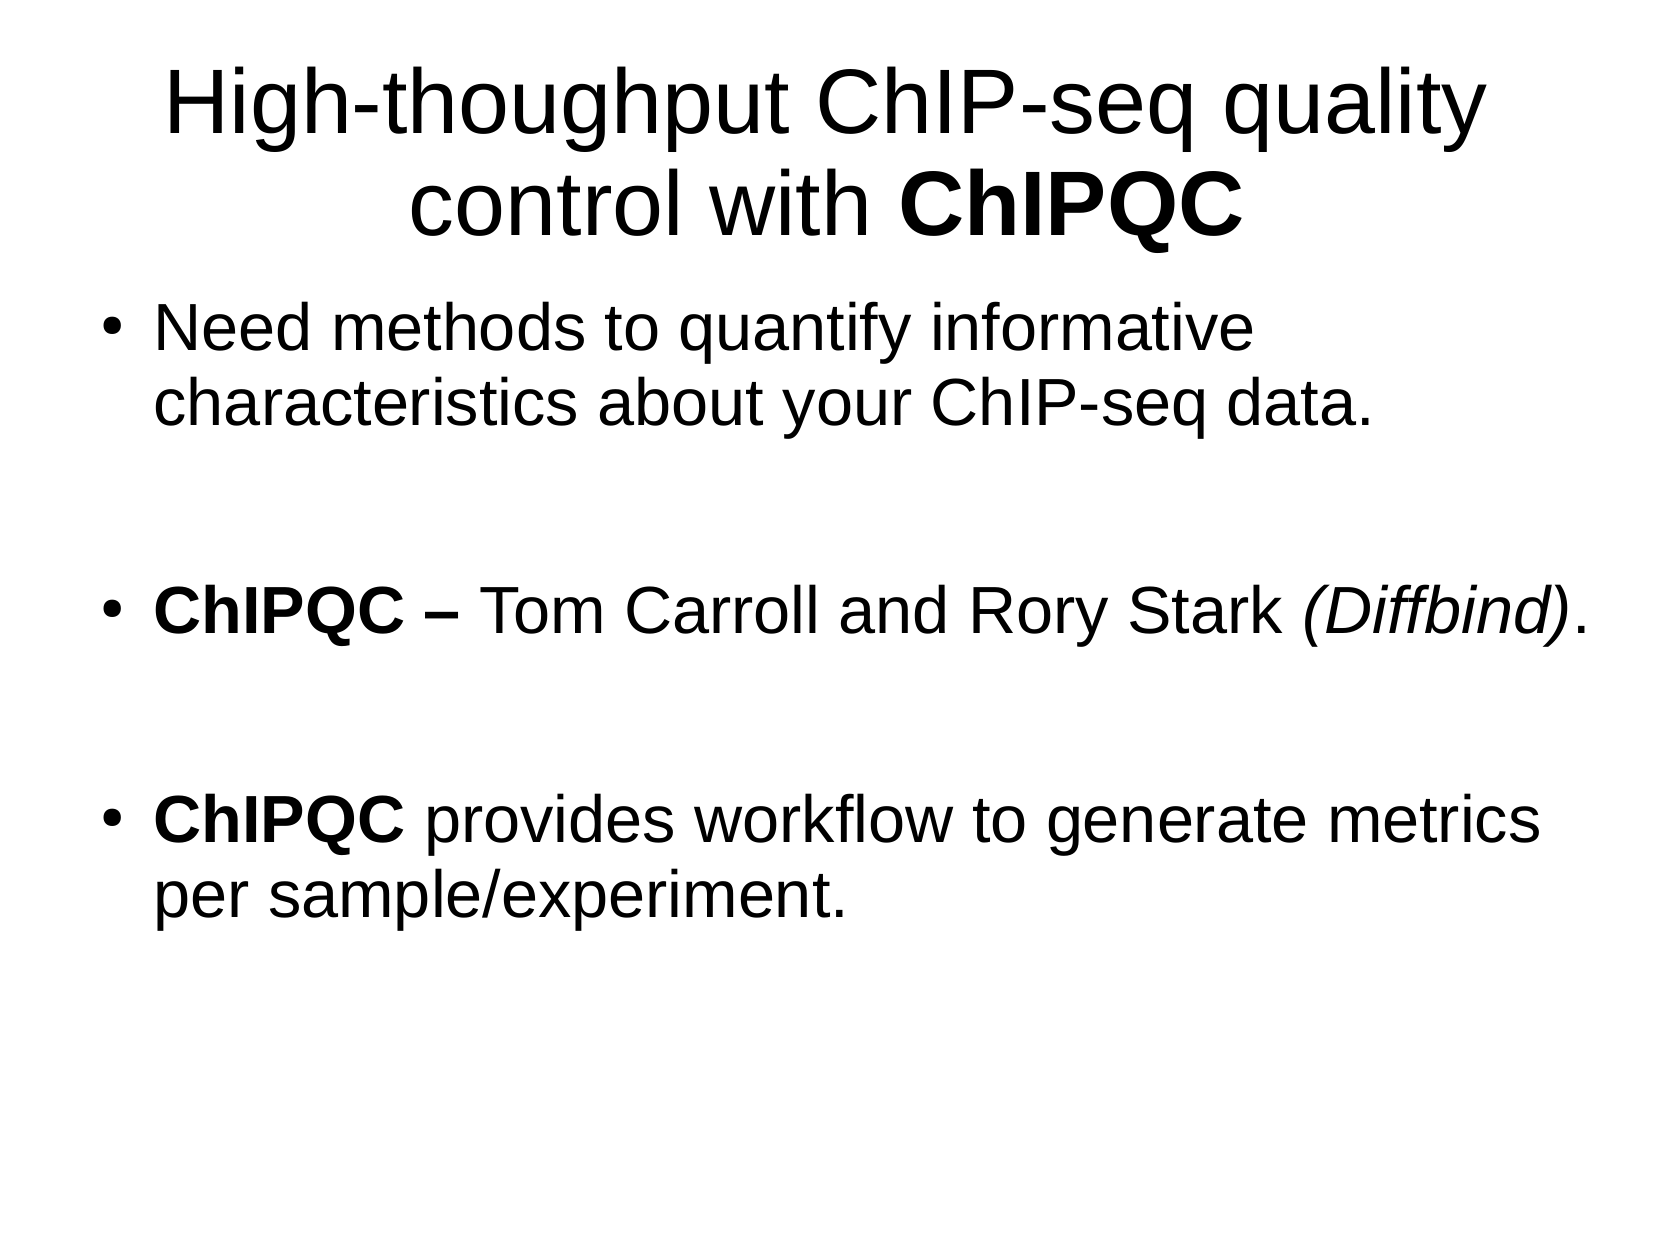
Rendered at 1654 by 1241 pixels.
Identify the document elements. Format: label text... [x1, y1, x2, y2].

title High-thoughput ChIP-seq quality control with ChIPQC [82, 49, 1571, 257]
list Need methods to quantify informative characteristics about your ChIP-seq data. ChIPQC – Tom Carroll and Rory Stark (Diffbind). ChIPQC provides workflow to generate metrics per sample/experiment. [82, 290, 1636, 1109]
